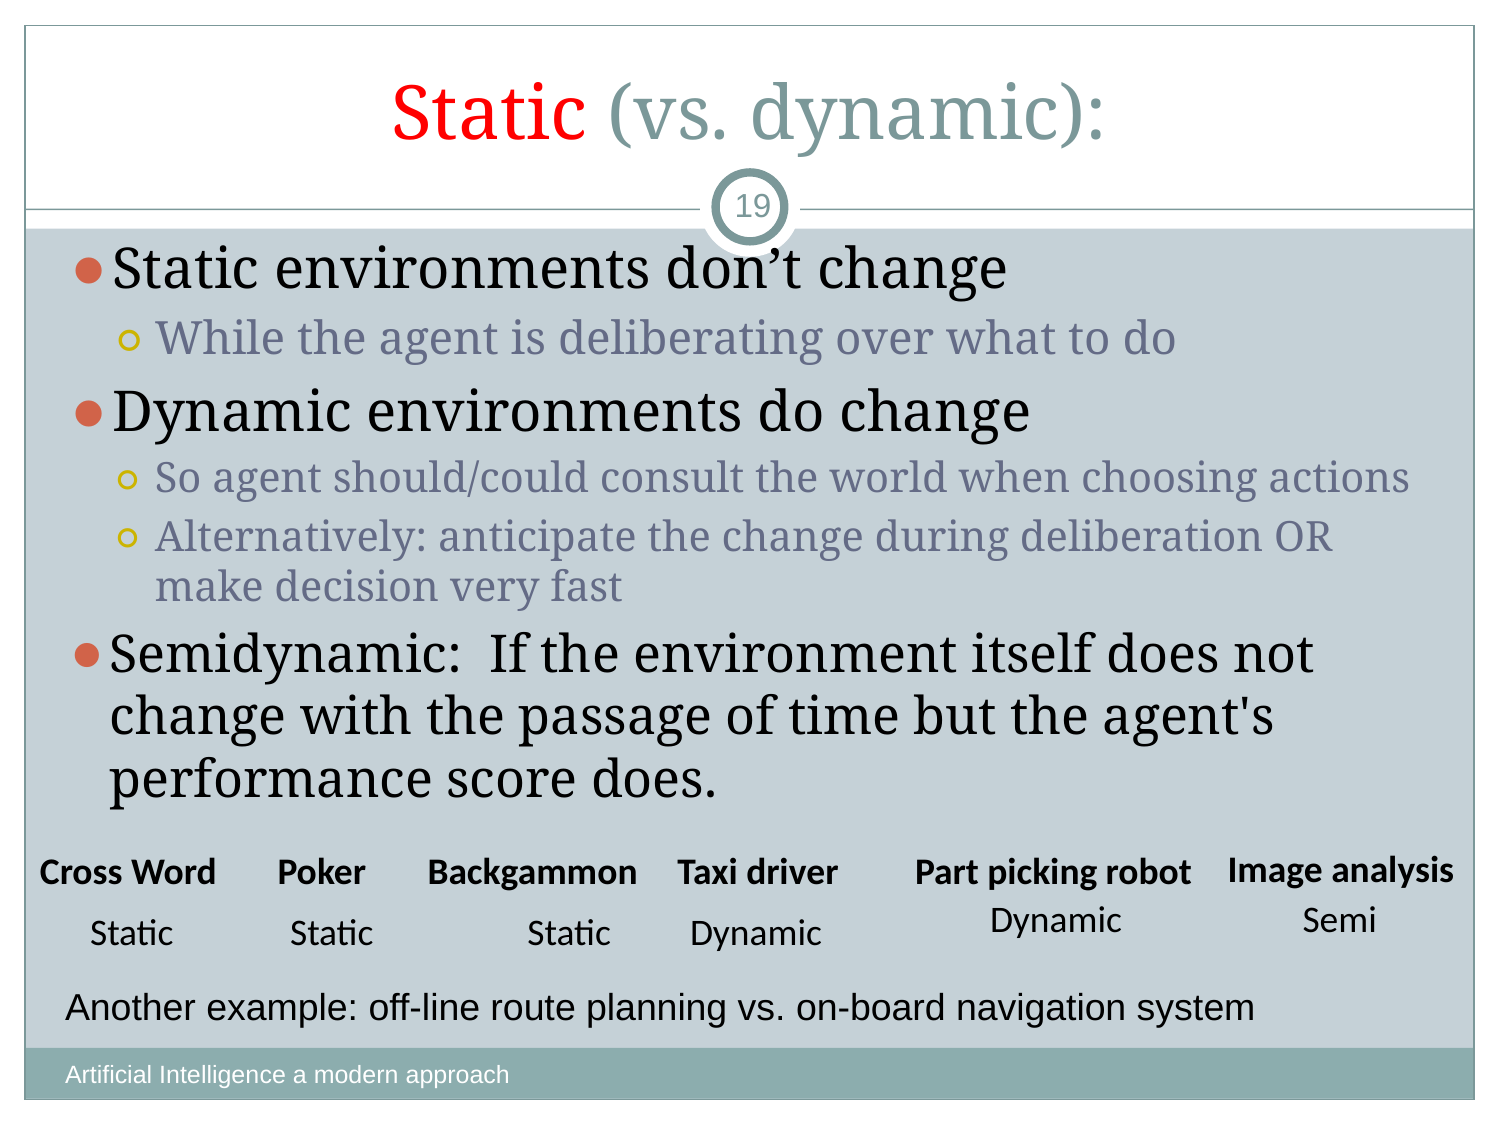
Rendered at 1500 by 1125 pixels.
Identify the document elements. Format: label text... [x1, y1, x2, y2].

text_box Backgammon [412, 839, 655, 900]
text_box Dynamic [674, 900, 839, 961]
text_box <number> [715, 168, 791, 224]
text_box Taxi driver [662, 839, 855, 900]
text_box Dynamic [974, 887, 1139, 949]
text_box Another example: off-line route planning vs. on-board navigation system [49, 974, 1400, 1038]
text_box Semi [1287, 887, 1393, 949]
text_box Part picking robot [900, 839, 1217, 900]
text_box Image analysis [1212, 837, 1471, 899]
title Static (vs. dynamic): [49, 37, 1450, 162]
text_box Static [75, 900, 191, 961]
list Static environments don’t change While the agent is deliberating over what to do Dynamic environments do change So agent should/could consult the world when choosing actions Alternatively: anticipate the change during deliberation OR make decision very fast Semidynamic: If the environment itself does not change with the passage of time but the agent's performance score does. [50, 224, 1446, 975]
text_box Poker [262, 839, 382, 900]
text_box Artificial Intelligence a modern approach [49, 1051, 638, 1112]
text_box Static [275, 900, 391, 961]
text_box Cross Word [24, 839, 234, 900]
text_box Static [512, 900, 628, 961]
